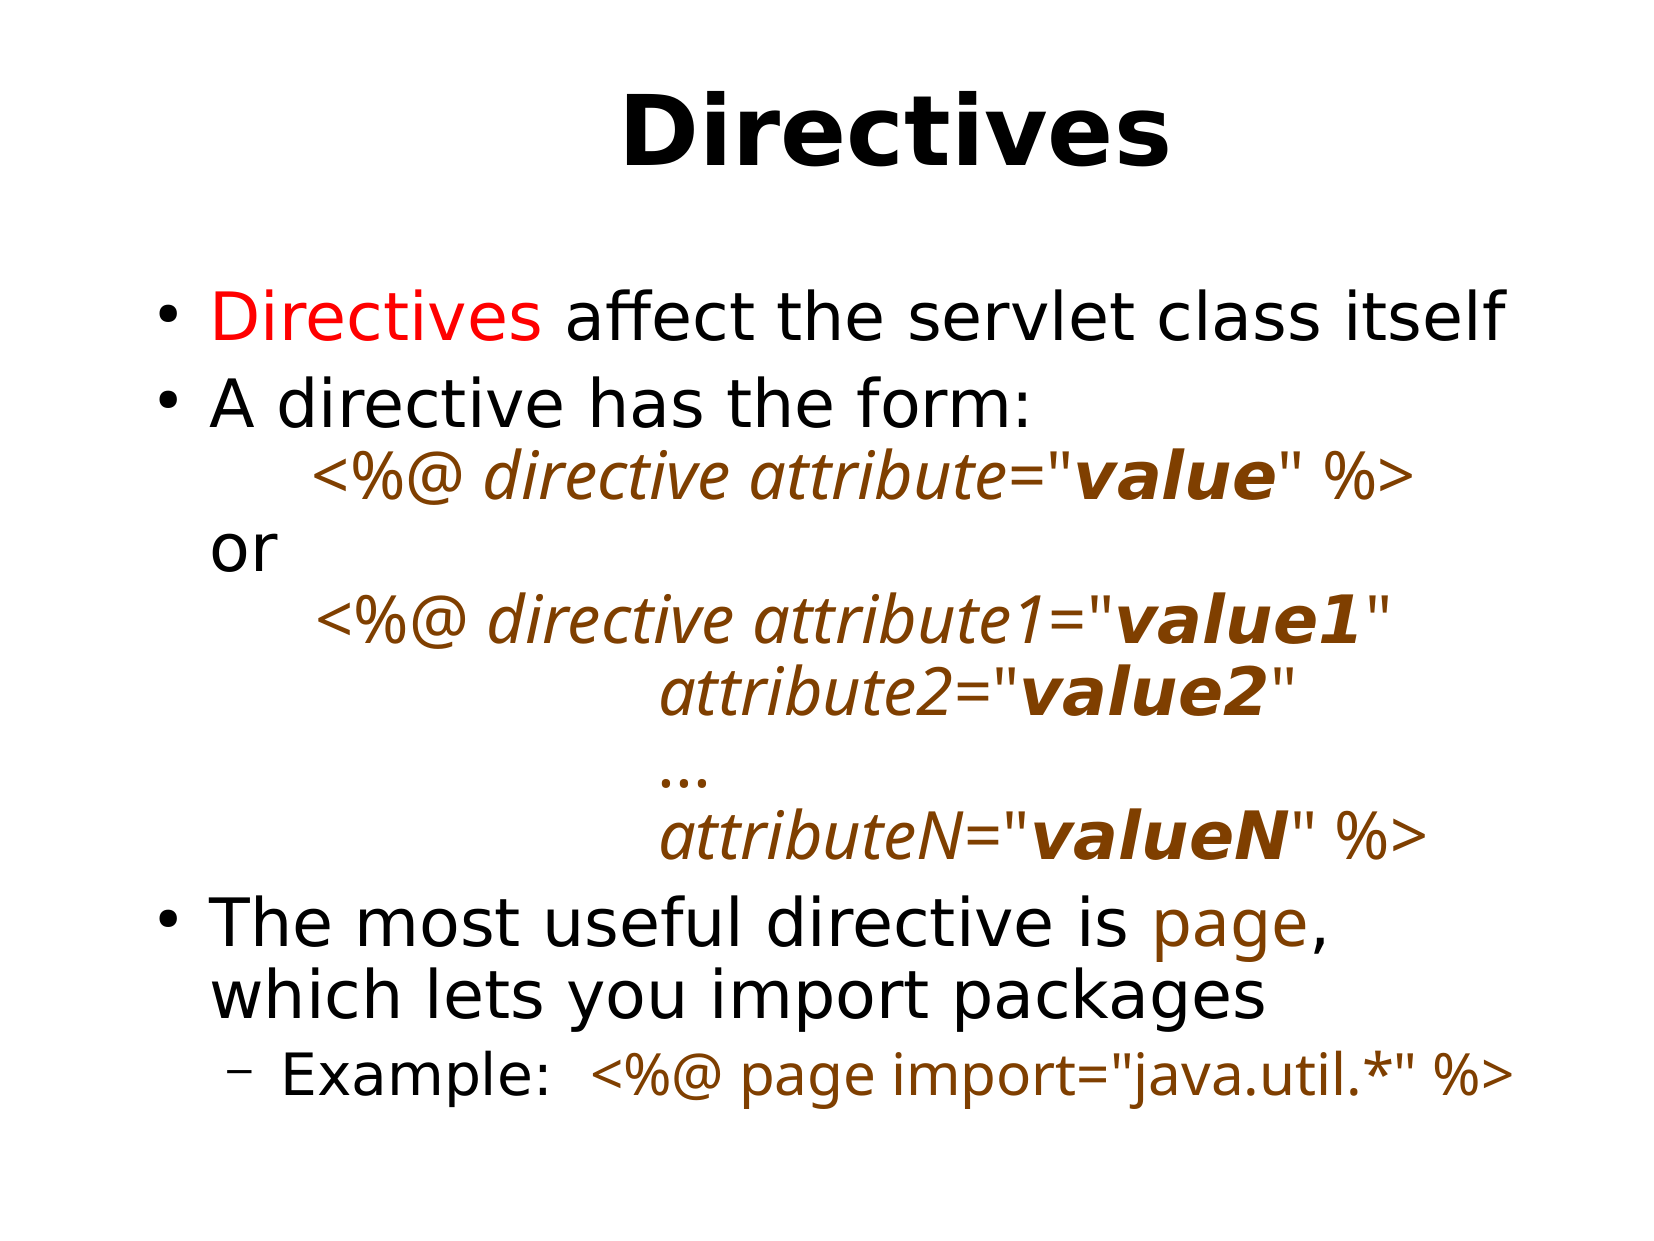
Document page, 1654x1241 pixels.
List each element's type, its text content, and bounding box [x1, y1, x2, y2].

title Directives [220, 41, 1571, 193]
list Directives affect the servlet class itself A directive has the form: <%@ directive attribute="value" %> or <%@ directive attribute1="value1" attribute2="value2" ... attributeN="valueN" %> The most useful directive is page, which lets you import packages Example: <%@ page import="java.util.*" %> [124, 275, 1530, 1172]
